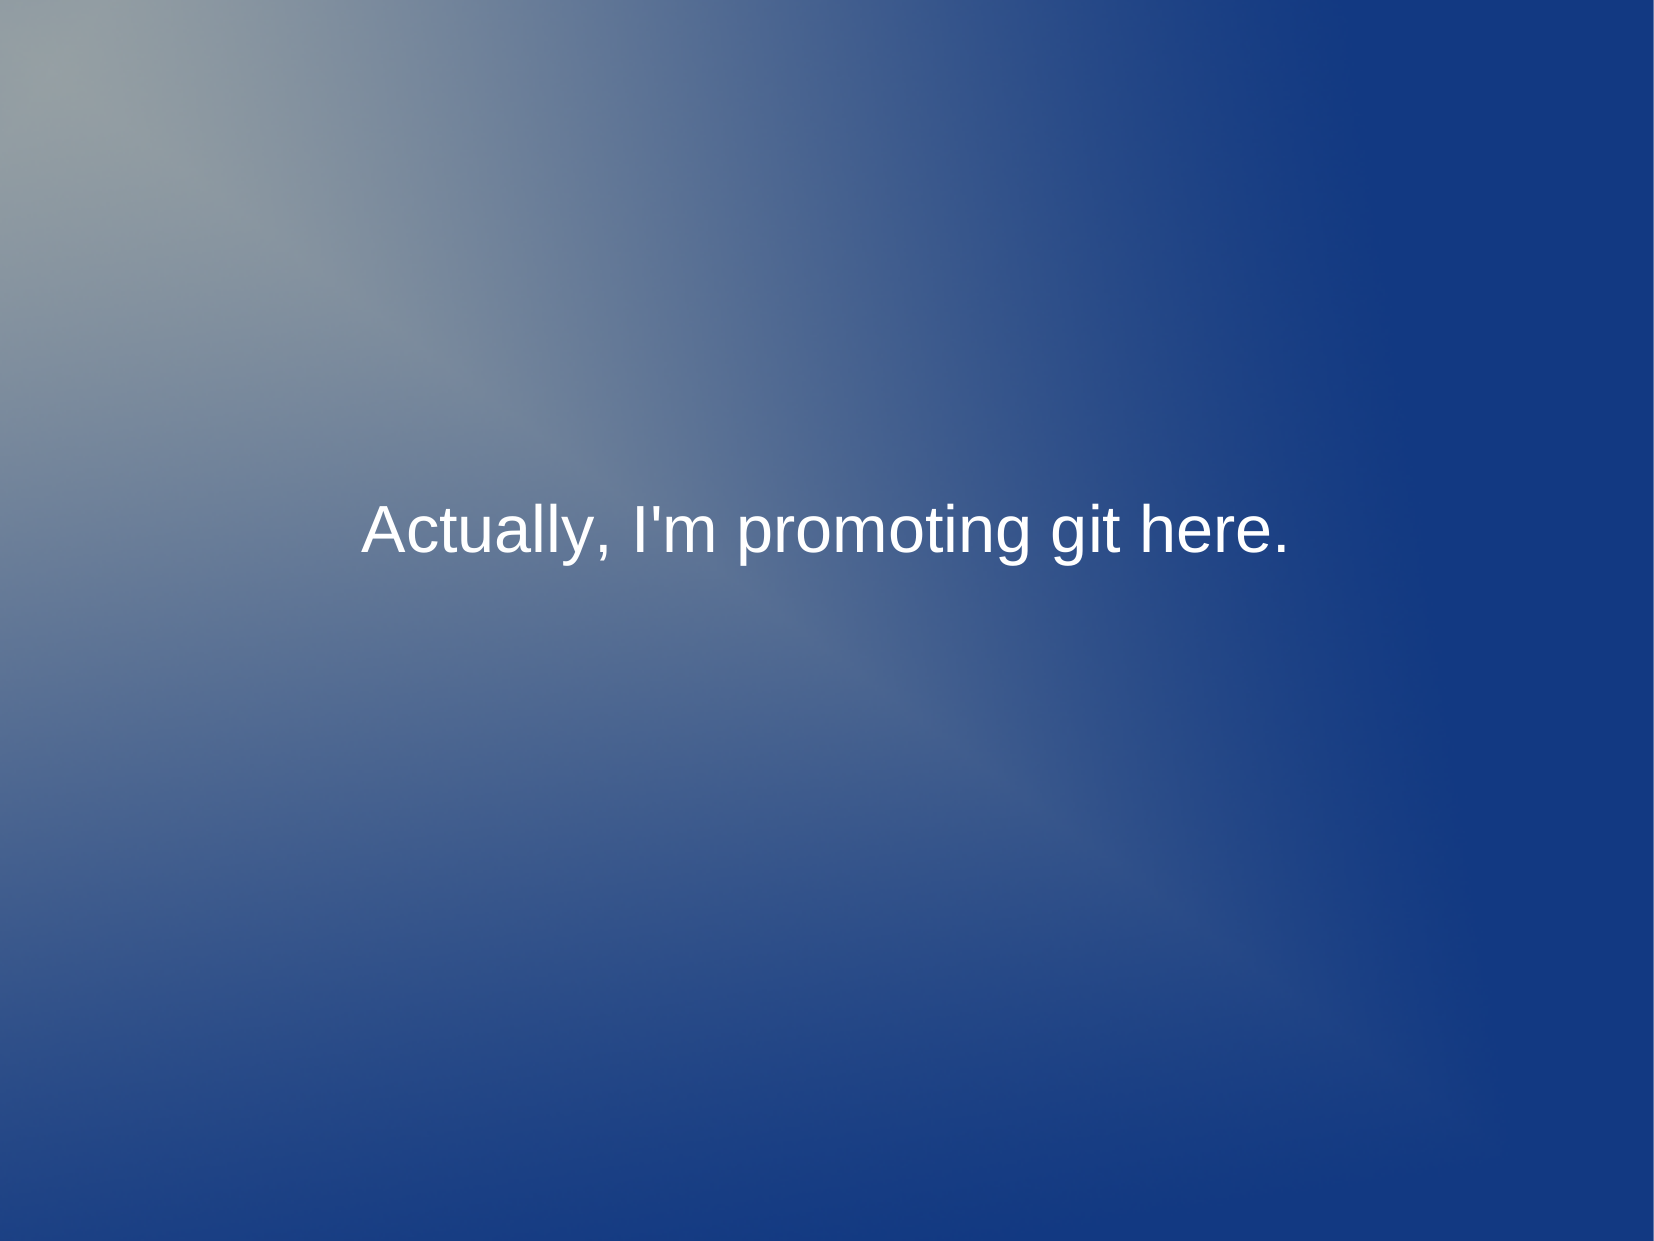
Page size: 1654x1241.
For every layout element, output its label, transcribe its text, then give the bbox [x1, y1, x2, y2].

subtitle Actually, I'm promoting git here. [82, 49, 1571, 1010]
picture [0, 0, 1654, 1241]
